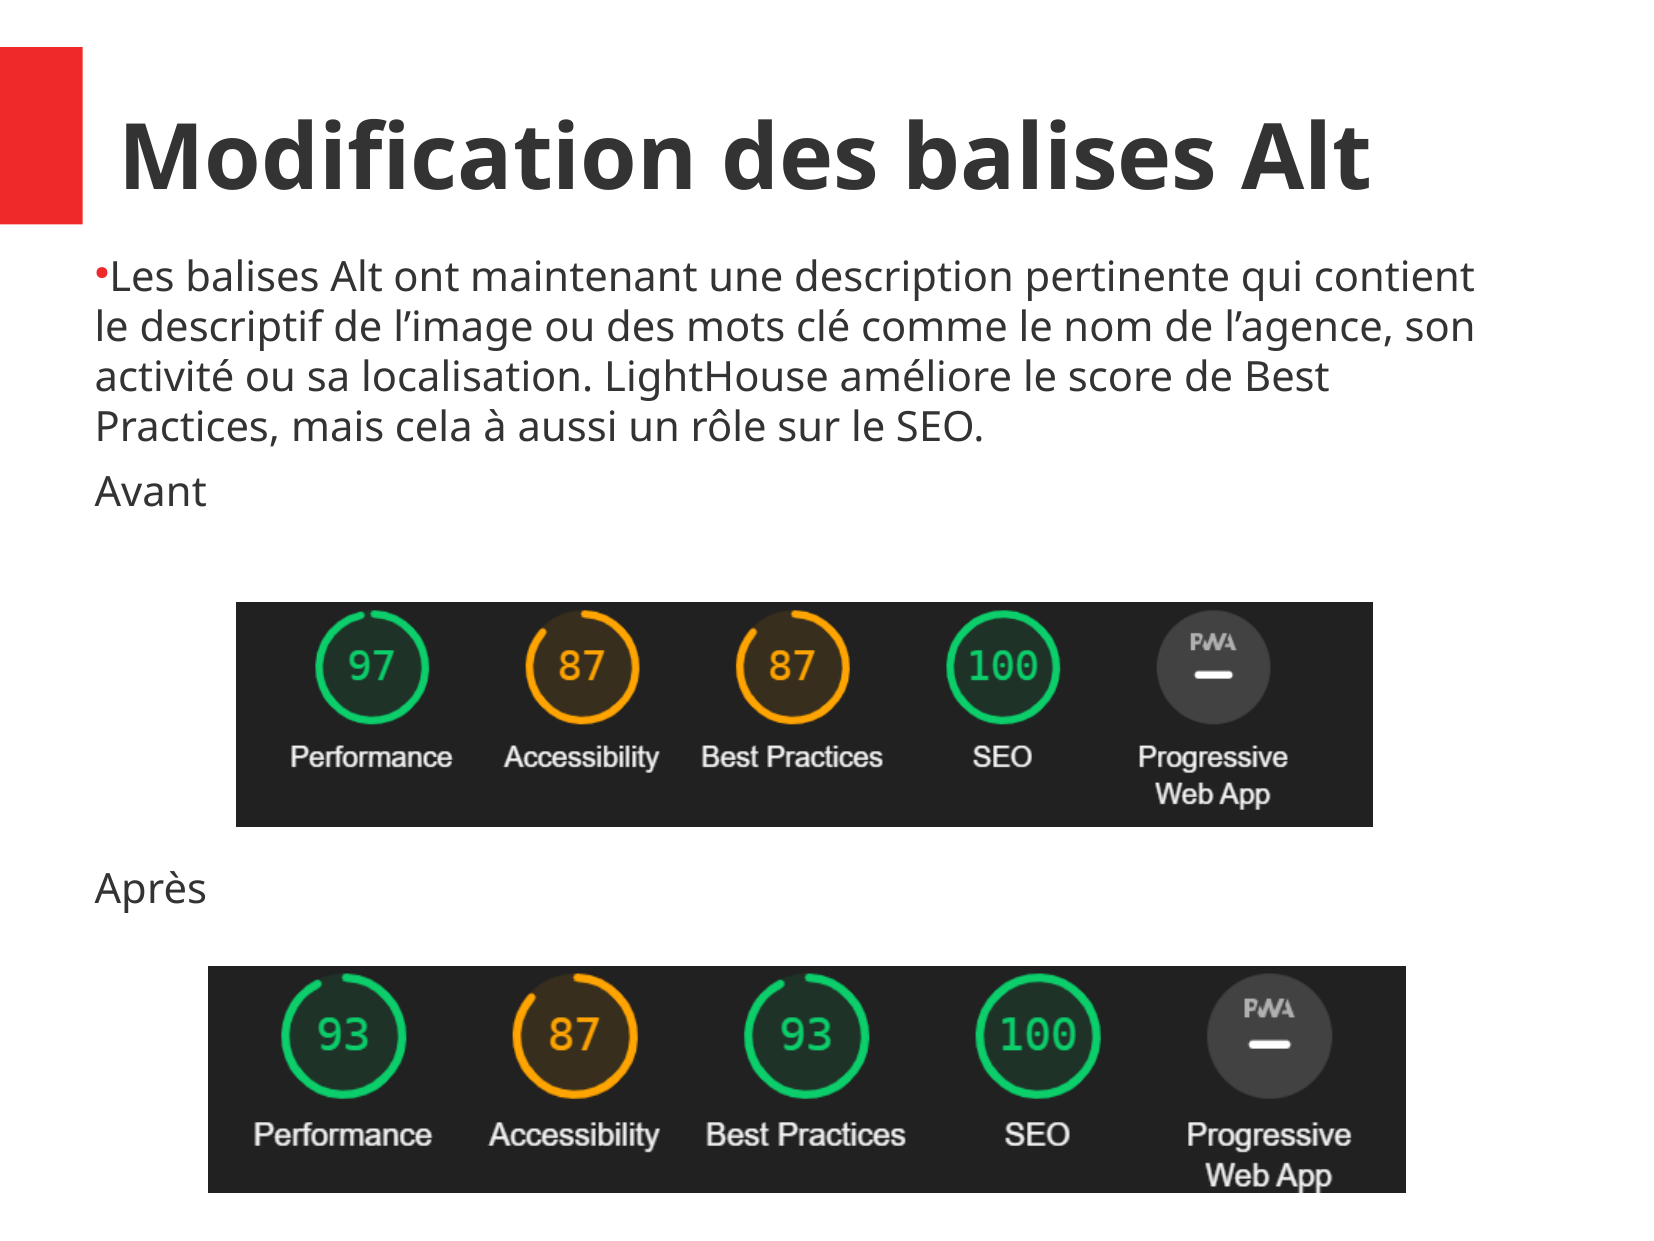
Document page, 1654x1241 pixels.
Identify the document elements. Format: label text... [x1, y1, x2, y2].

title Modification des balises Alt [118, 27, 1571, 278]
text_box / [1185, 1129, 1571, 1216]
picture [208, 966, 1406, 1193]
list Les balises Alt ont maintenant une description pertinente qui contient le descriptif de l’image ou des mots clé comme le nom de l’agence, son activité ou sa localisation. LightHouse améliore le score de Best Practices, mais cela à aussi un rôle sur le SEO. Avant Après [94, 249, 1512, 969]
picture [236, 602, 1373, 827]
